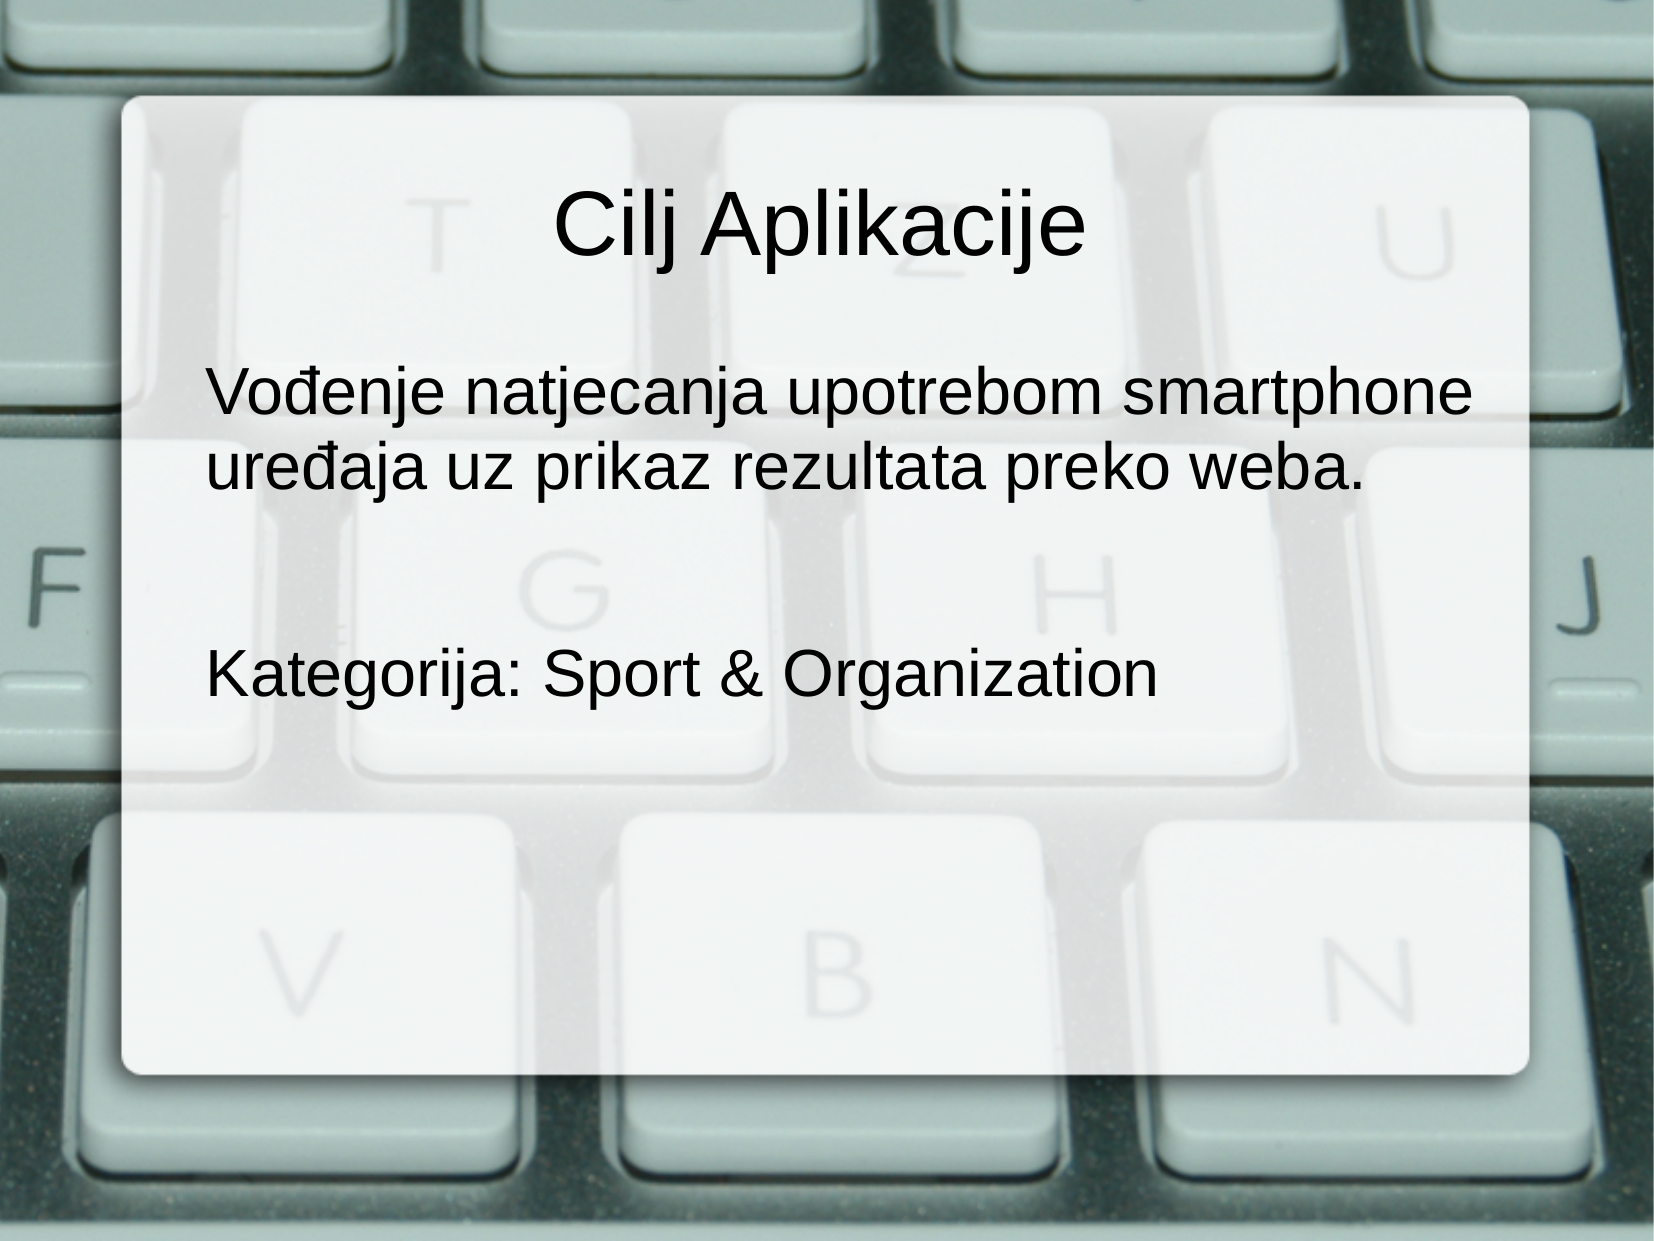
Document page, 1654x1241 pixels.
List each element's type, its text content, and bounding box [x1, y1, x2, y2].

list Vođenje natjecanja upotrebom smartphone uređaja uz prikaz rezultata preko weba. Kategorija: Sport & Organization [134, 350, 1516, 1133]
picture [0, 0, 1654, 1241]
title Cilj Aplikacije [135, 117, 1506, 325]
